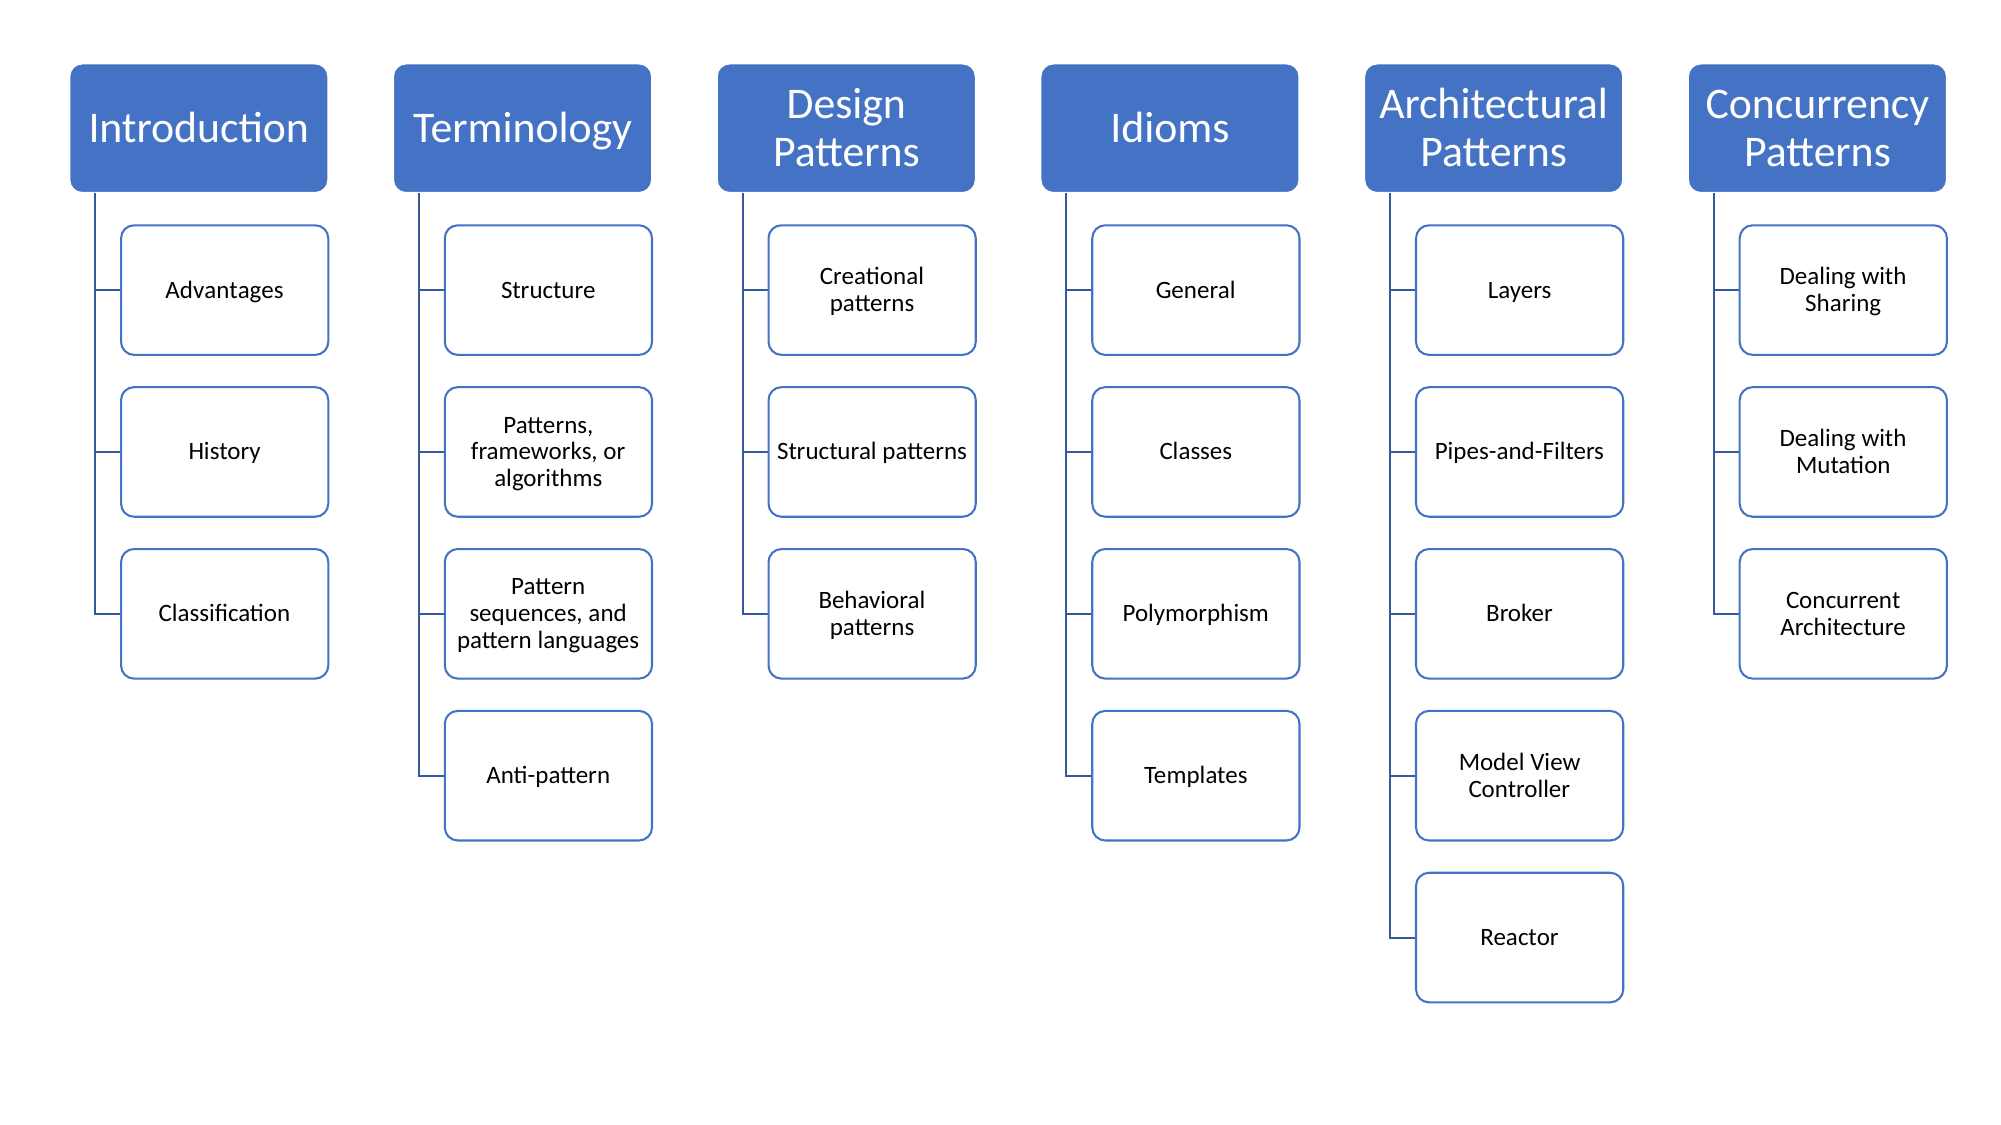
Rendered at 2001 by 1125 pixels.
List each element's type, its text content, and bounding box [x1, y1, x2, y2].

text_box Structure [444, 225, 653, 355]
text_box Dealing with Mutation [1739, 387, 1947, 517]
text_box Architectural Patterns [1364, 63, 1624, 193]
text_box Patterns, frameworks, or algorithms [444, 387, 653, 517]
text_box Classification [121, 549, 329, 679]
text_box Anti-pattern [444, 710, 653, 841]
text_box Templates [1092, 710, 1300, 841]
text_box Creational patterns [768, 225, 976, 355]
text_box General [1092, 225, 1300, 355]
text_box Terminology [393, 63, 653, 193]
text_box Structural patterns [768, 387, 976, 517]
text_box Model View Controller [1416, 710, 1624, 841]
text_box Concurrent Architecture [1739, 549, 1947, 679]
text_box Design Patterns [716, 63, 976, 193]
text_box Dealing with Sharing [1739, 225, 1947, 355]
text_box Layers [1416, 225, 1624, 355]
text_box Introduction [69, 63, 329, 193]
text_box Pipes-and-Filters [1416, 387, 1624, 517]
text_box Broker [1416, 549, 1624, 679]
text_box Polymorphism [1092, 549, 1300, 679]
text_box Idioms [1040, 63, 1300, 193]
text_box Advantages [121, 225, 329, 355]
text_box Concurrency Patterns [1687, 63, 1947, 193]
text_box Reactor [1416, 872, 1624, 1003]
text_box History [121, 387, 329, 517]
text_box Classes [1092, 387, 1300, 517]
text_box Pattern sequences, and pattern languages [444, 549, 653, 679]
text_box Behavioral patterns [768, 549, 976, 679]
